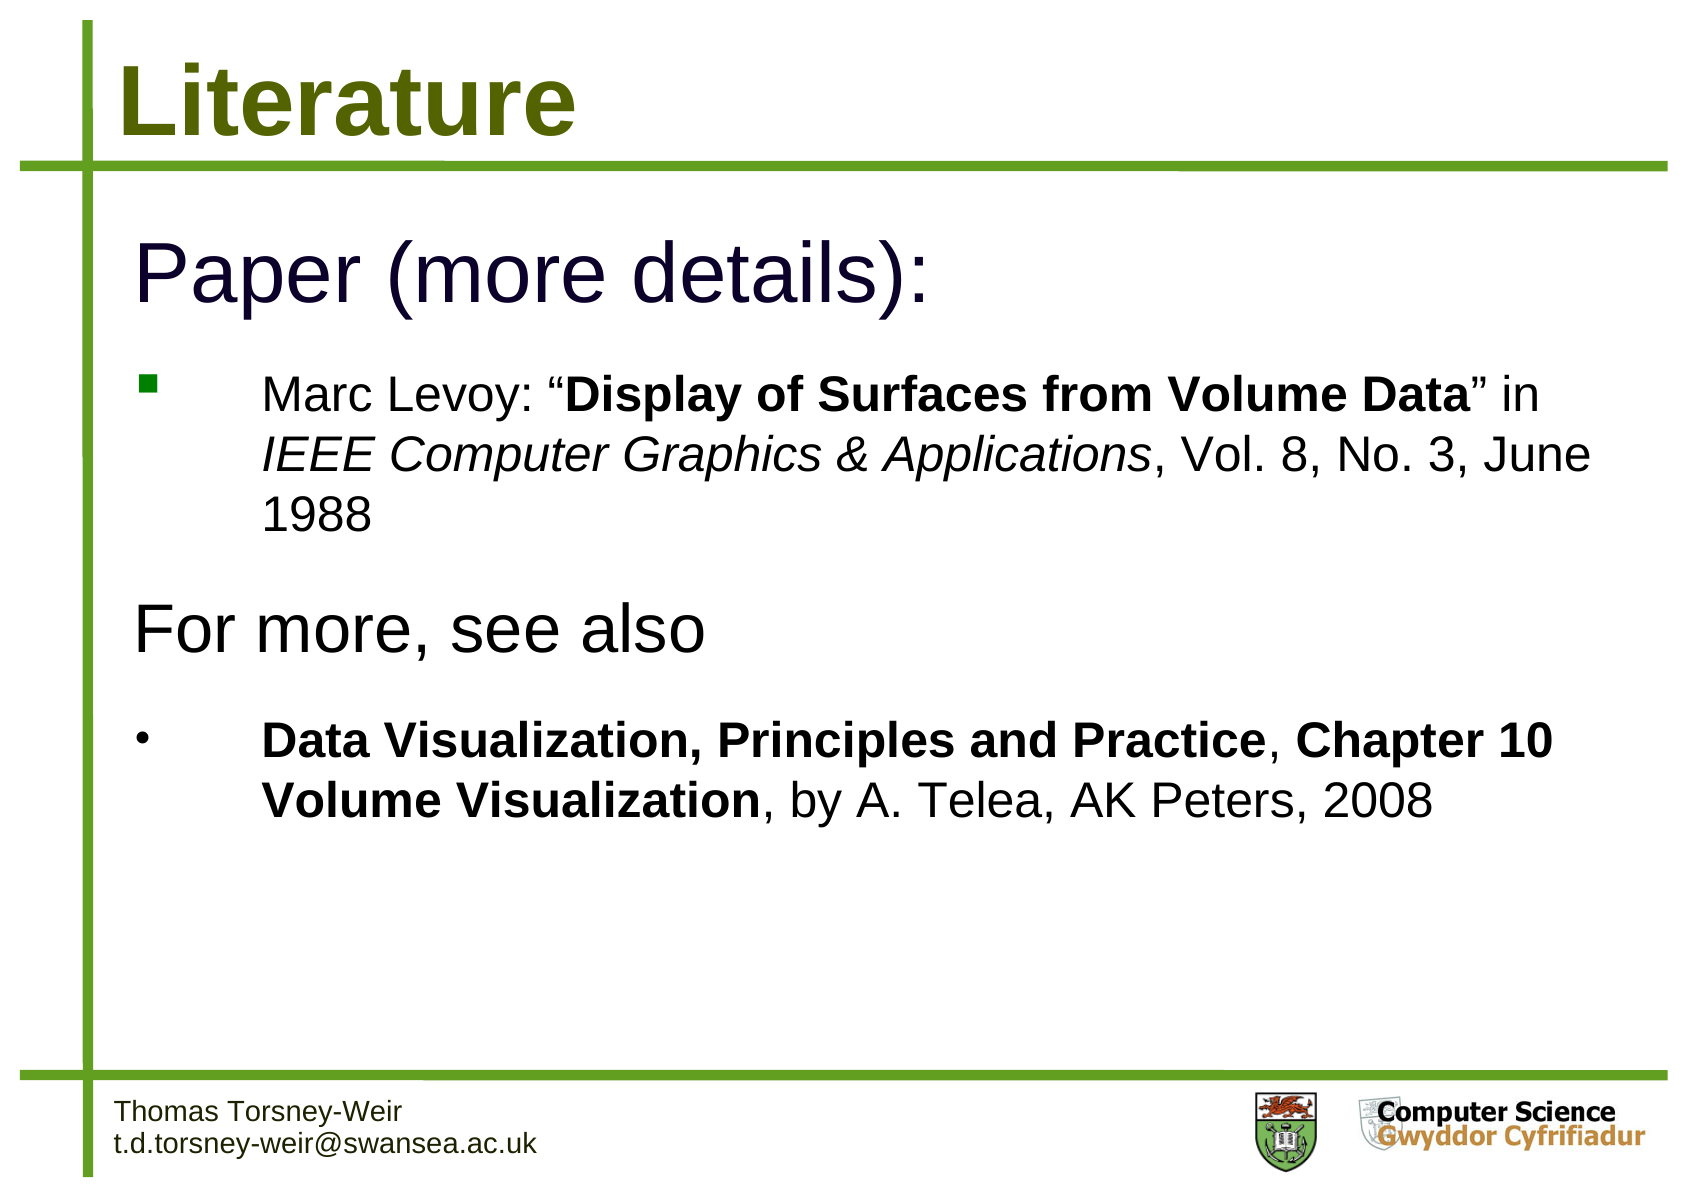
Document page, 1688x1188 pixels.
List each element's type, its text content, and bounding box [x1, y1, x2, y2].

picture [1240, 1092, 1654, 1173]
title Literature [101, 29, 1666, 166]
list Paper (more details): Marc Levoy: “Display of Surfaces from Volume Data” in IEEE Computer Graphics & Applications, Vol. 8, No. 3, June 1988 For more, see also Data Visualization, Principles and Practice, Chapter 10 Volume Visualization, by A. Telea, AK Peters, 2008 [117, 209, 1624, 1060]
